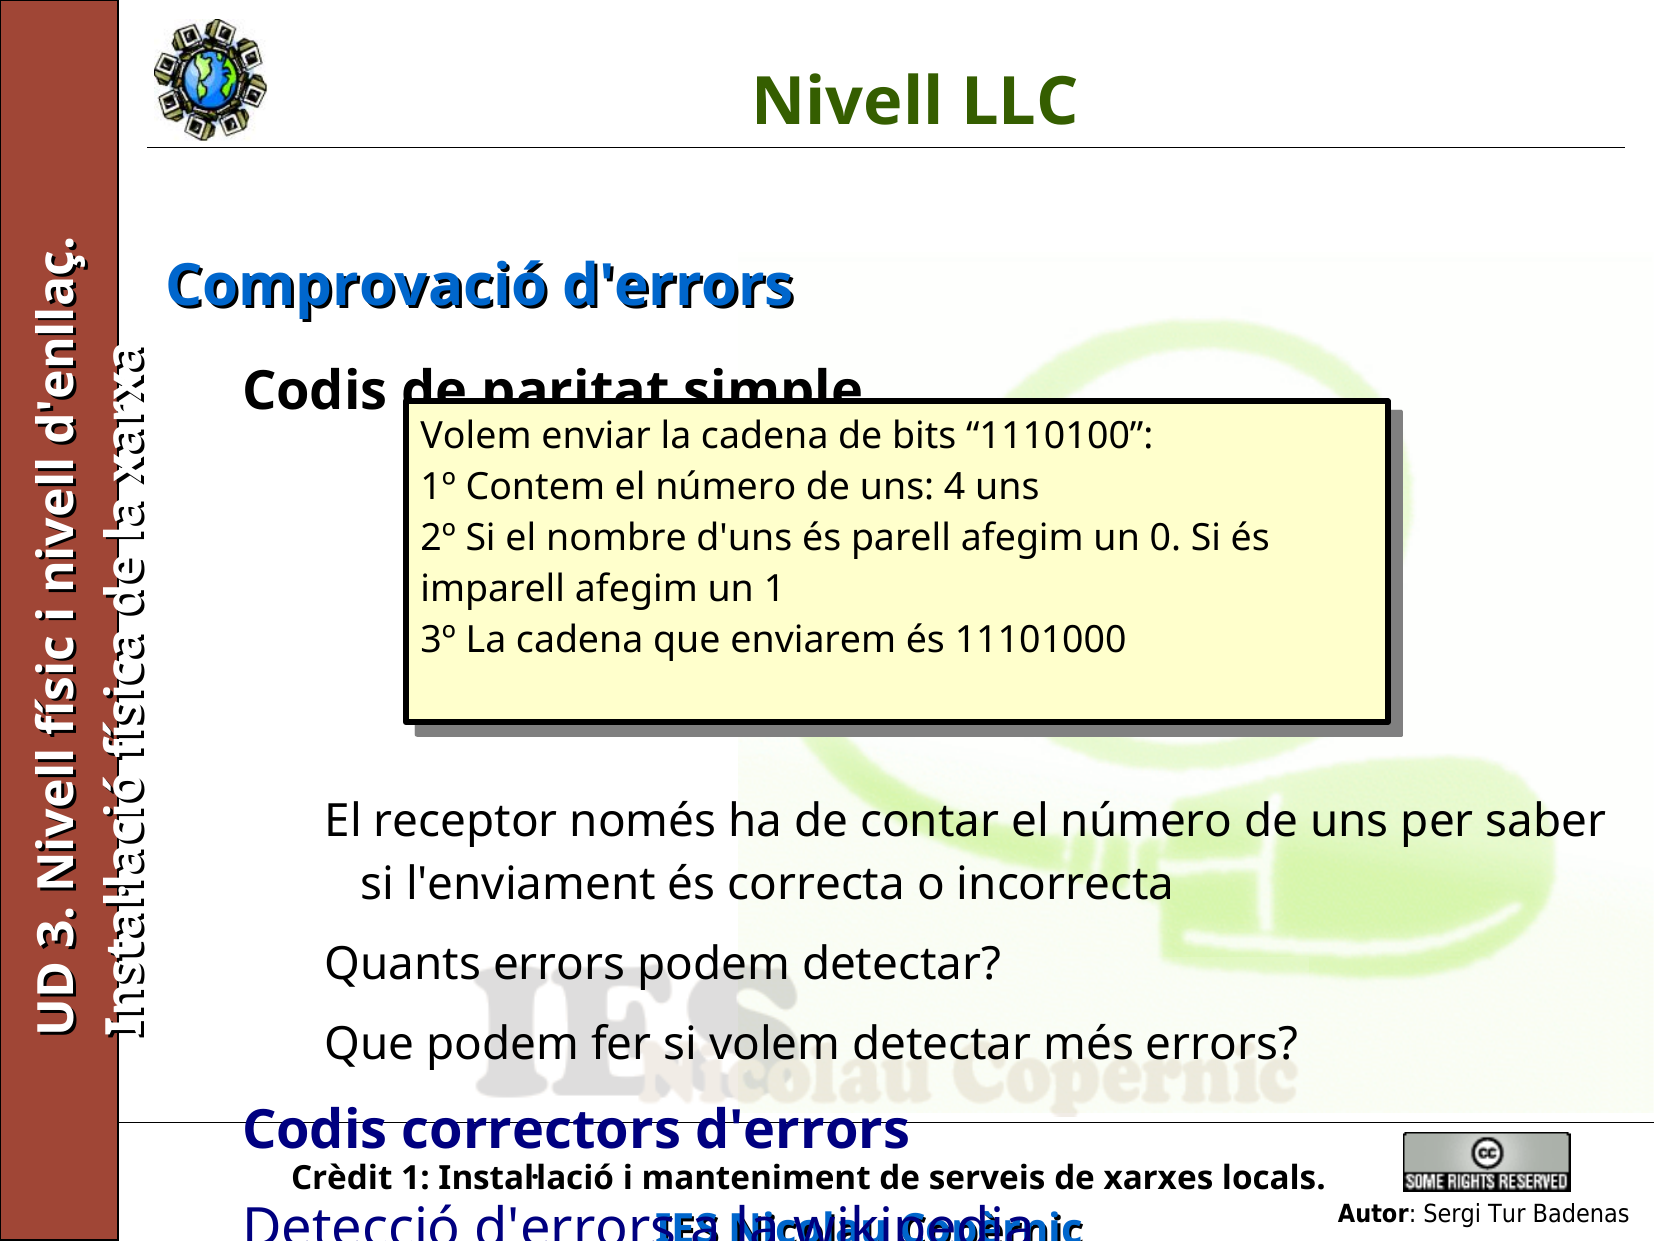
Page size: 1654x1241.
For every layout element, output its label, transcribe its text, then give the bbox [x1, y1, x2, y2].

text_box Volem enviar la cadena de bits “1110100”: 1º Contem el número de uns: 4 uns 2º Si el nombre d'uns és parell afegim un 0. Si és imparell afegim un 1 3º La cadena que enviarem és 11101000 [405, 401, 1388, 641]
picture [154, 19, 268, 142]
picture [1403, 1132, 1571, 1192]
title Nivell LLC [165, 56, 1654, 141]
picture [466, 252, 1654, 1117]
list Comprovació d'errors Codis de paritat simple El receptor només ha de contar el número de uns per saber si l'enviament és correcta o incorrecta Quants errors podem detectar? Que podem fer si volem detectar més errors? Codis correctors d'errors Detecció d'errors a la wikipedia [147, 242, 1636, 1078]
